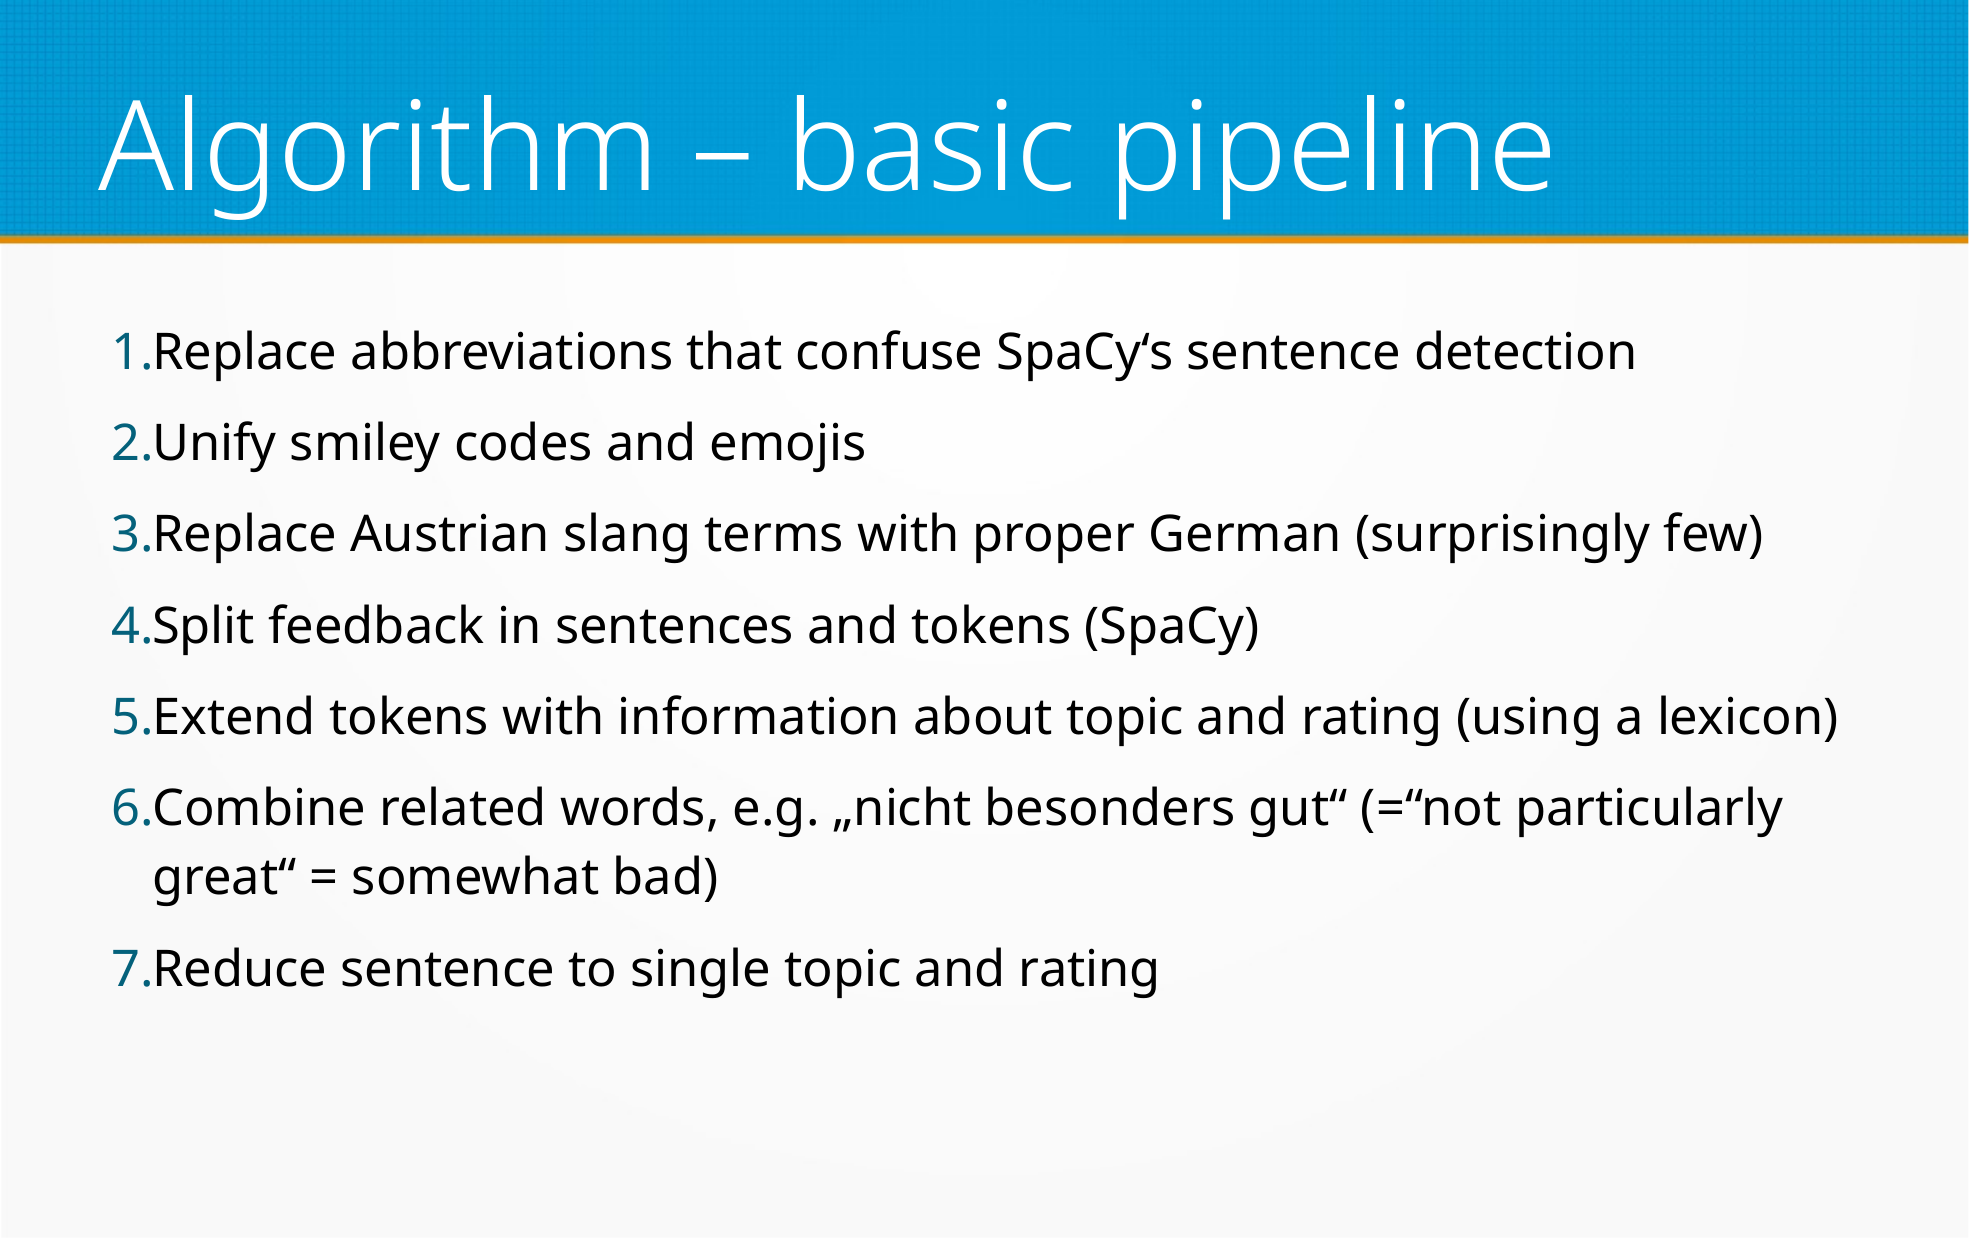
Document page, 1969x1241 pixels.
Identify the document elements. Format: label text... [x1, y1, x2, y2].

list Replace abbreviations that confuse SpaCy‘s sentence detection Unify smiley codes and emojis Replace Austrian slang terms with proper German (surprisingly few) Split feedback in sentences and tokens (SpaCy) Extend tokens with information about topic and rating (using a lexicon) Combine related words, e.g. „nicht besonders gut“ (=“not particularly great“ = somewhat bad) Reduce sentence to single topic and rating [98, 315, 1861, 1081]
picture [0, 233, 1969, 1241]
title Algorithm – basic pipeline [98, 19, 1870, 227]
